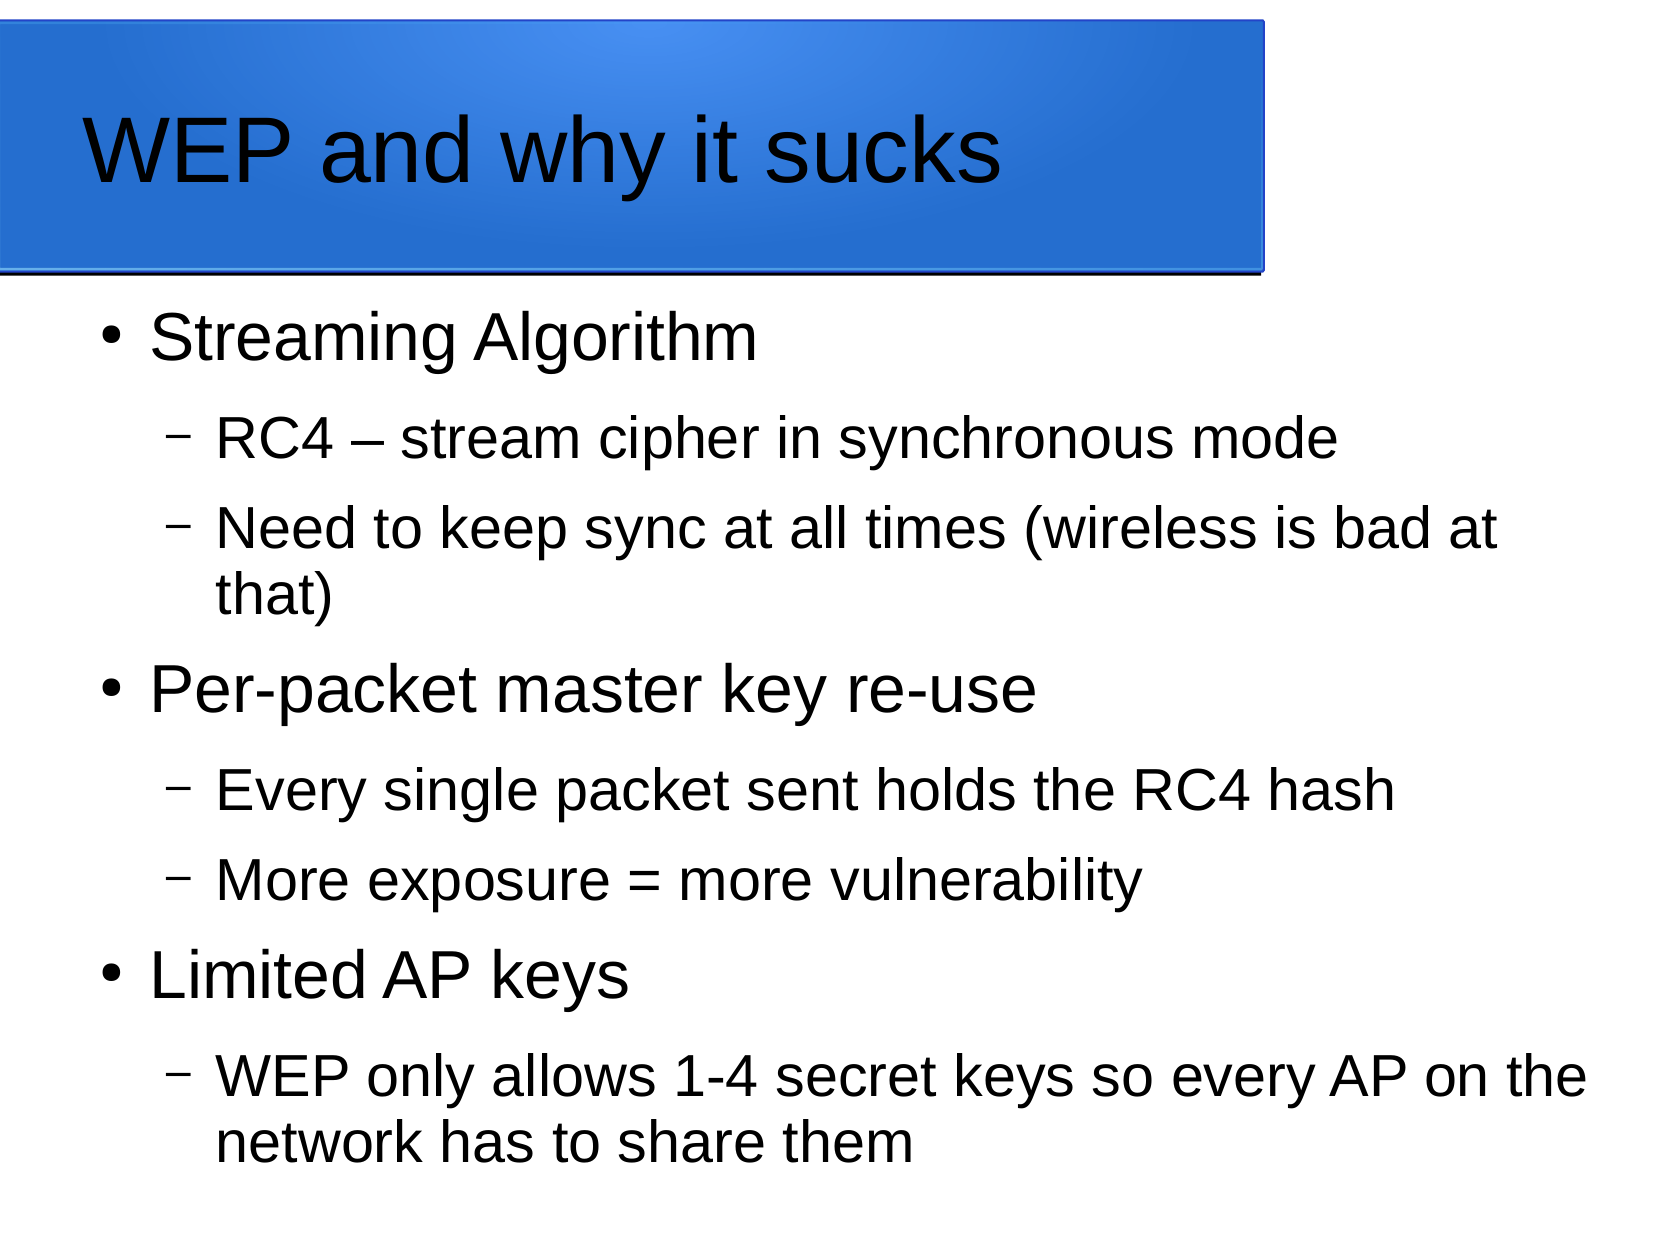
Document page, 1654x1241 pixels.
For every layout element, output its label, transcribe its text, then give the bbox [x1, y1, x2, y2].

title WEP and why it sucks [82, 47, 1235, 252]
list Streaming Algorithm RC4 – stream cipher in synchronous mode Need to keep sync at all times (wireless is bad at that) Per-packet master key re-use Every single packet sent holds the RC4 hash More exposure = more vulnerability Limited AP keys WEP only allows 1-4 secret keys so every AP on the network has to share them [82, 299, 1636, 1186]
